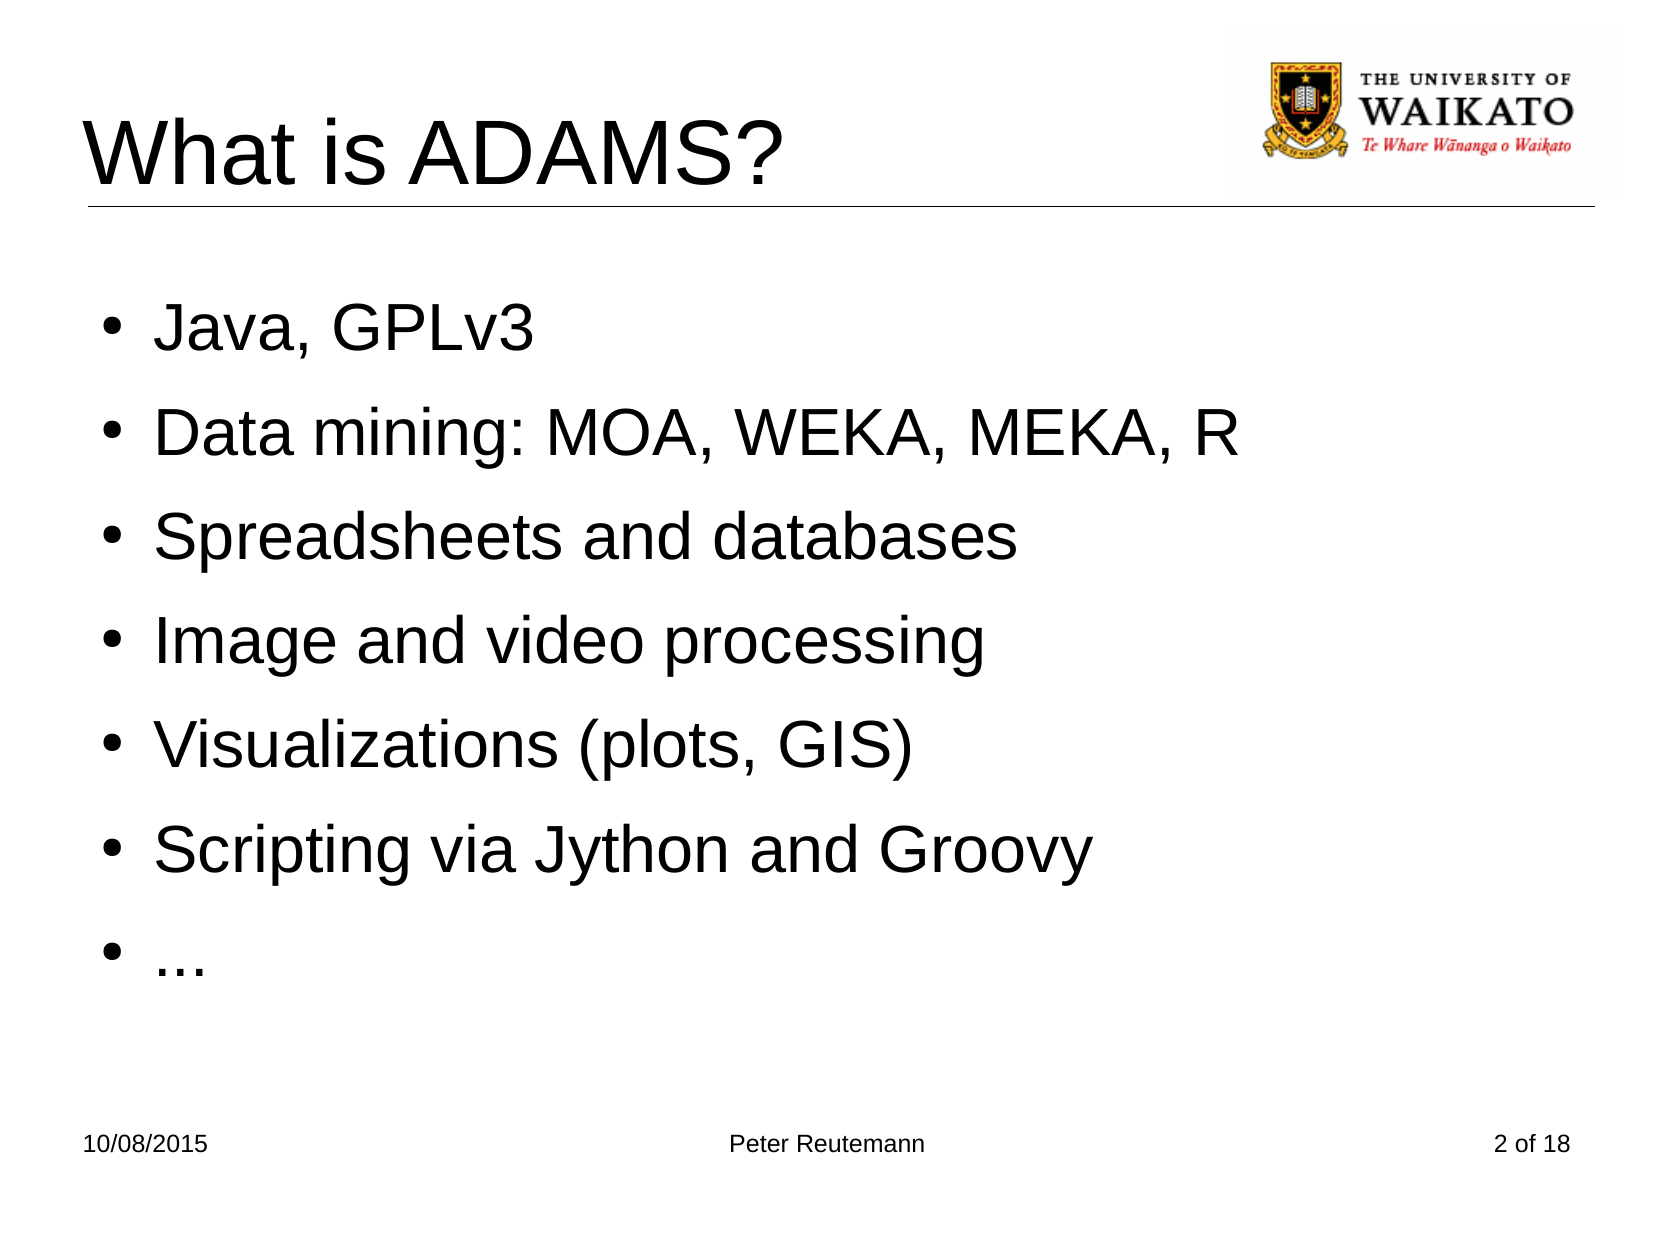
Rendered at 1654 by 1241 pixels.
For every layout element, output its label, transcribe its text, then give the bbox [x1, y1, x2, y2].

title What is ADAMS? [82, 49, 1571, 257]
list Java, GPLv3 Data mining: MOA, WEKA, MEKA, R Spreadsheets and databases Image and video processing Visualizations (plots, GIS) Scripting via Jython and Groovy ... [82, 290, 1571, 1010]
picture [1228, 24, 1619, 201]
